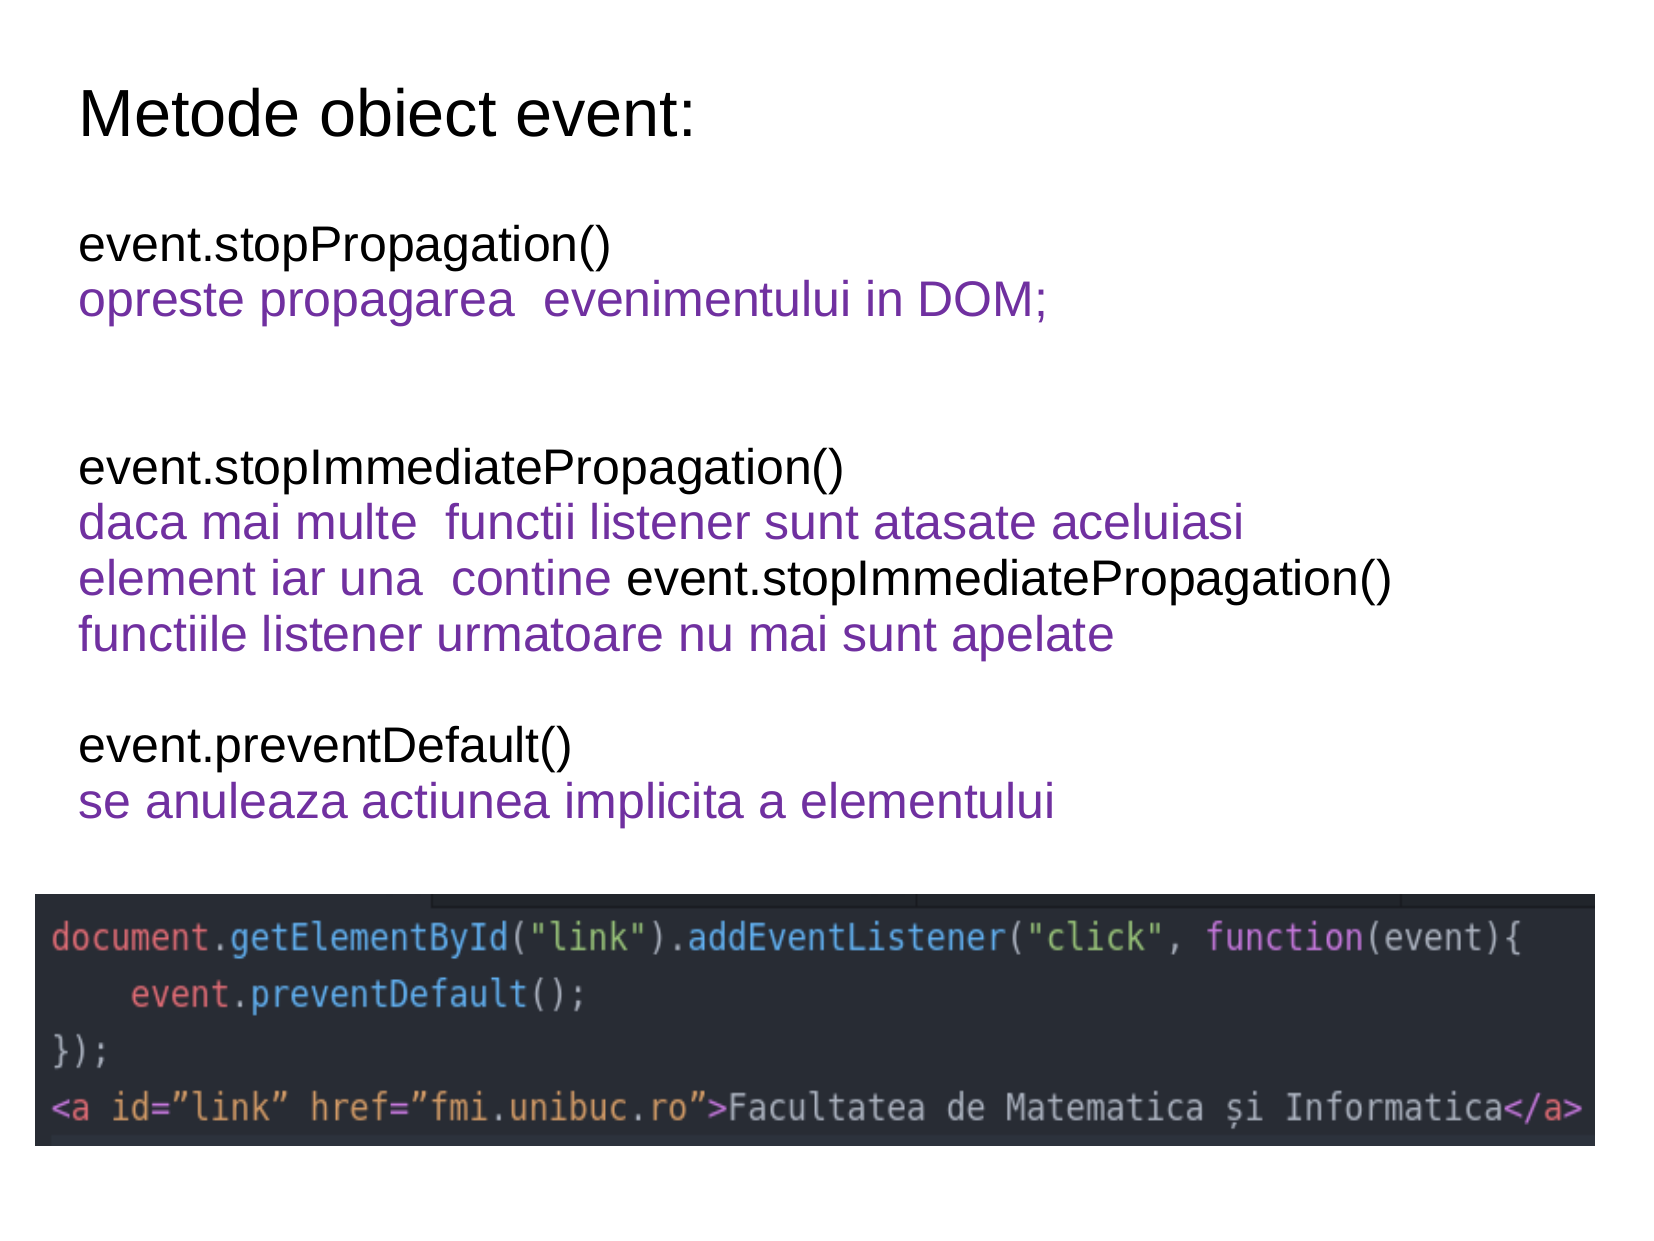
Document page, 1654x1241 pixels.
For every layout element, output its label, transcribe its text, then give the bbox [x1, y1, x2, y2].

text_box Metode obiect event: event.stopPropagation() opreste propagarea evenimentului in DOM; event.stopImmediatePropagation() daca mai multe functii listener sunt atasate aceluiasi element iar una contine event.stopImmediatePropagation() functiile listener urmatoare nu mai sunt apelate event.preventDefault() se anuleaza actiunea implicita a elementului [64, 68, 1423, 894]
picture [35, 894, 1595, 1146]
